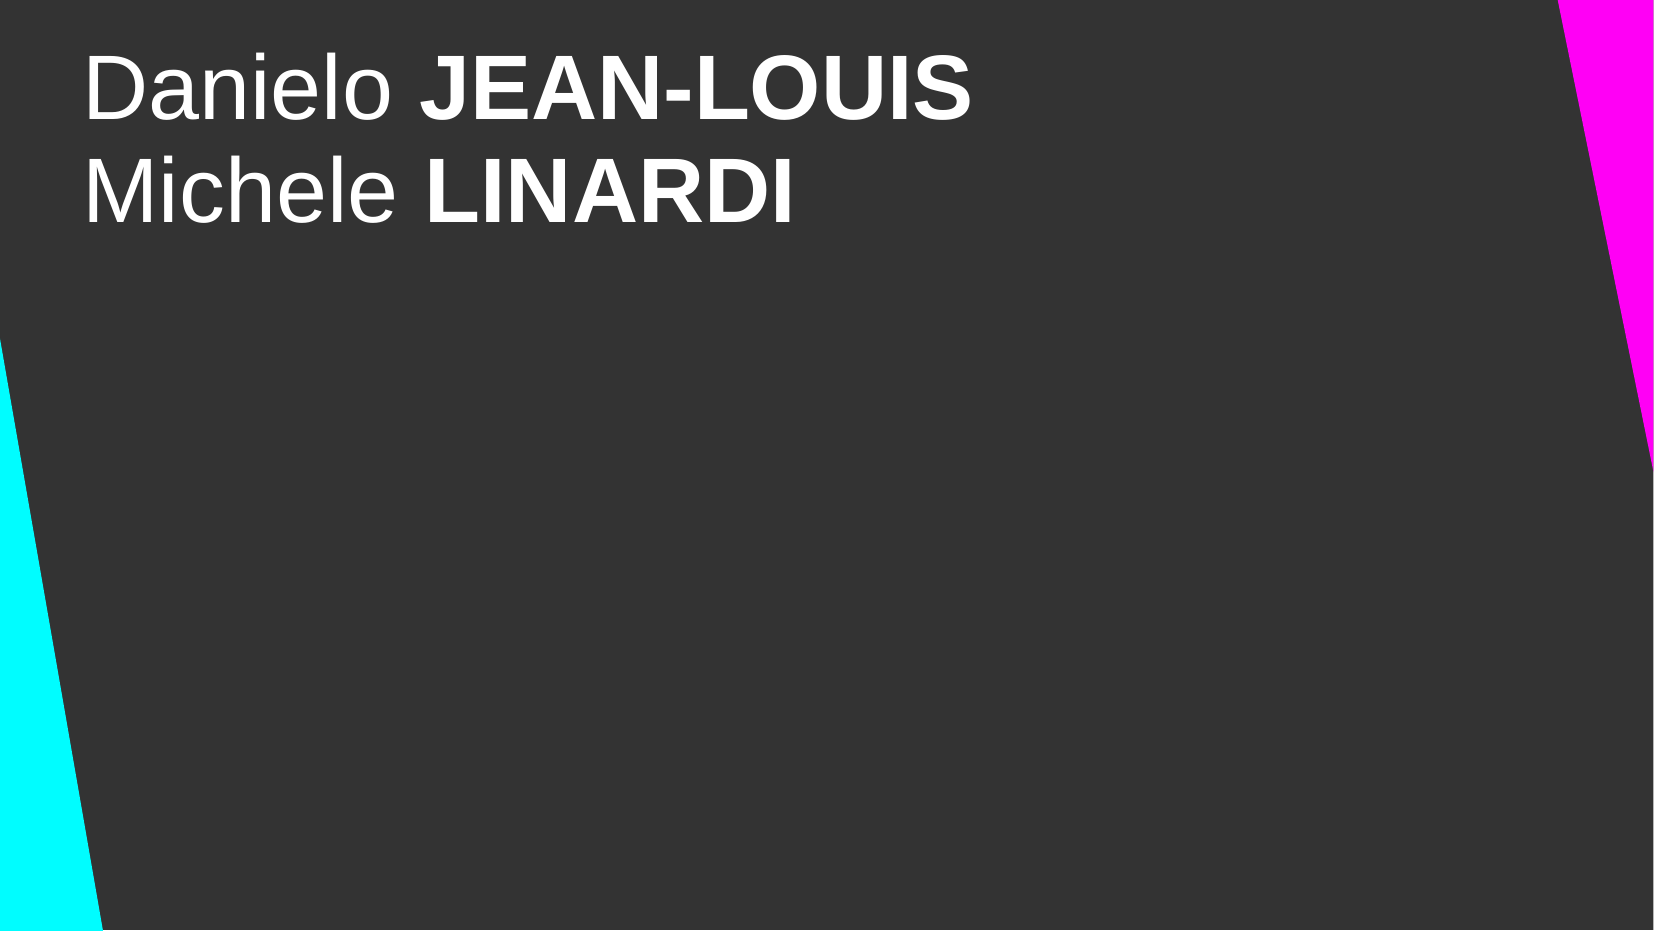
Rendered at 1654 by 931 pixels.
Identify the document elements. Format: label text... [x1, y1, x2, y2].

text_box [1557, 0, 1654, 475]
text_box [0, 338, 103, 931]
subtitle Danielo JEAN-LOUIS Michele LINARDI [82, 36, 1571, 758]
